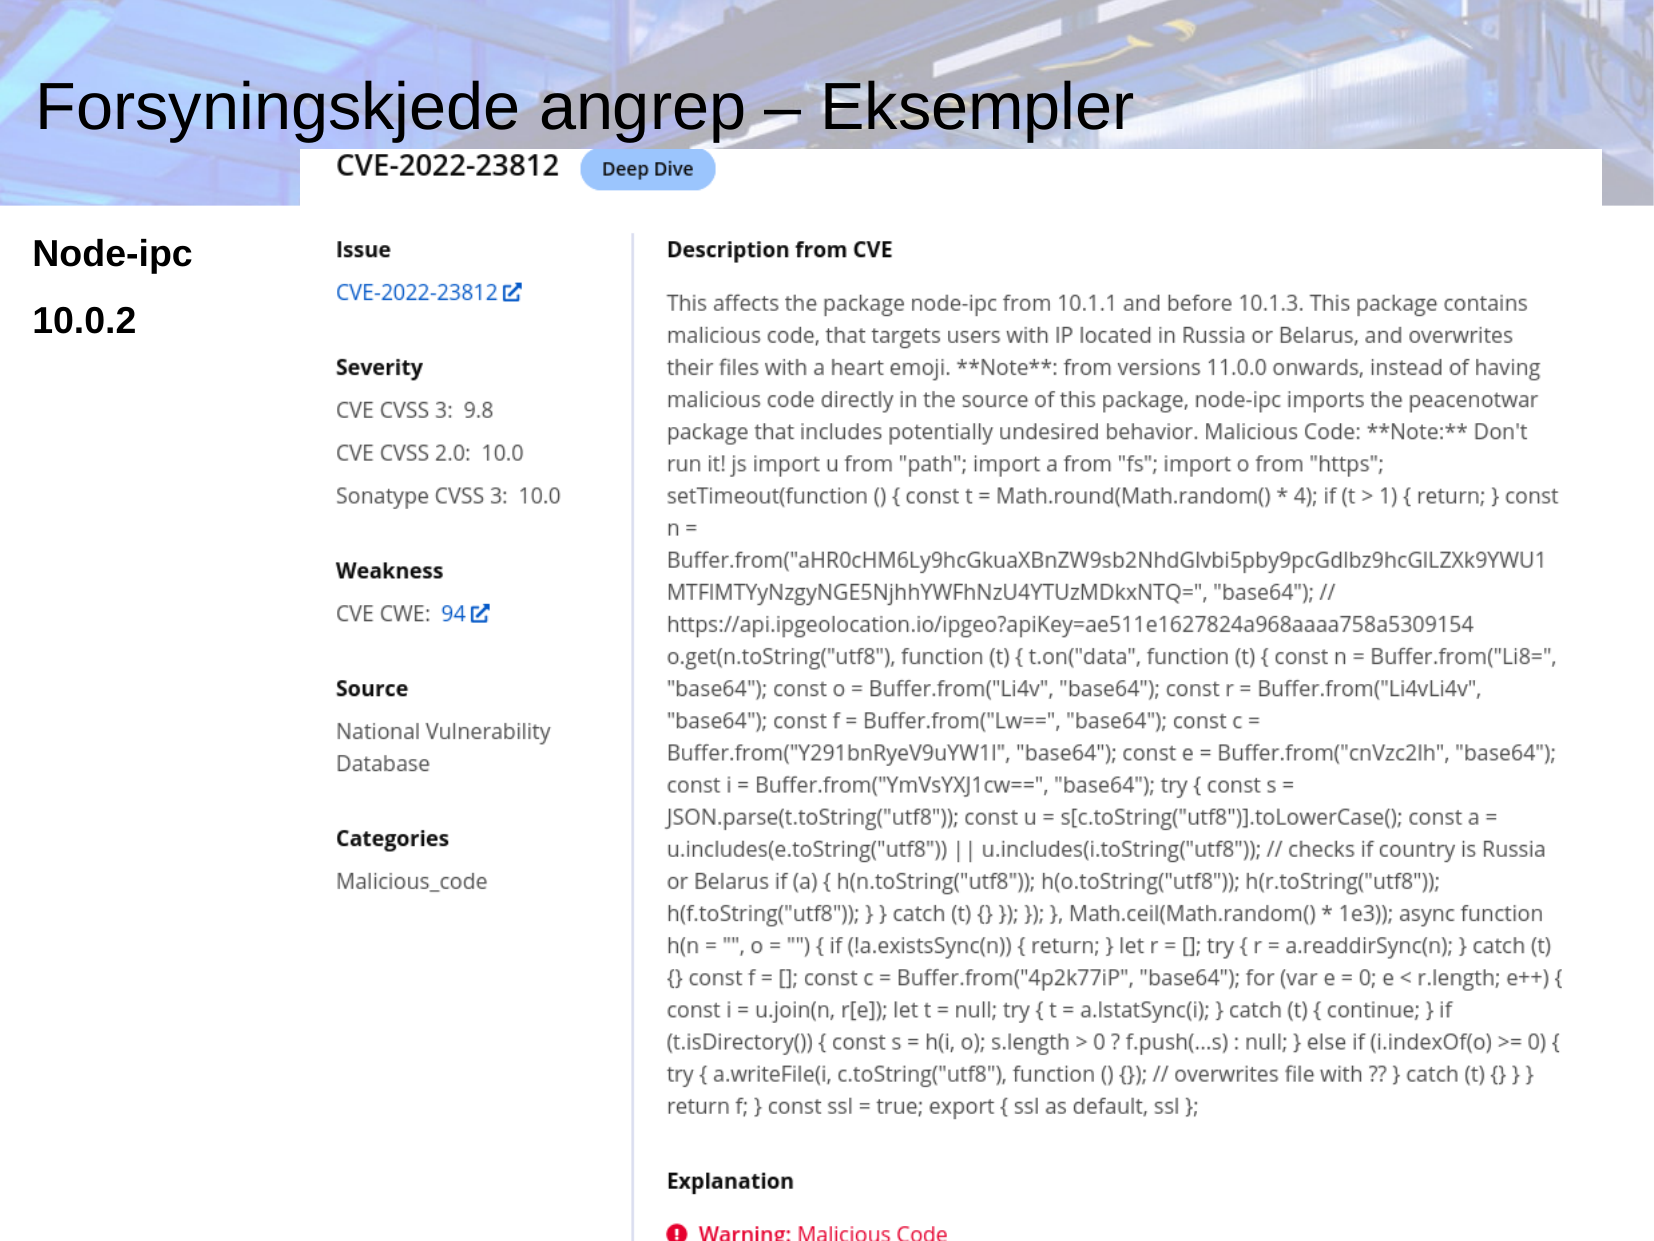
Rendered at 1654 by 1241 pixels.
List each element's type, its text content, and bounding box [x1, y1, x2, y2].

picture [0, 0, 1654, 1241]
text_box Node-ipc 10.0.2 [17, 225, 300, 397]
title Forsyningskjede angrep – Eksempler [11, 2, 1501, 211]
